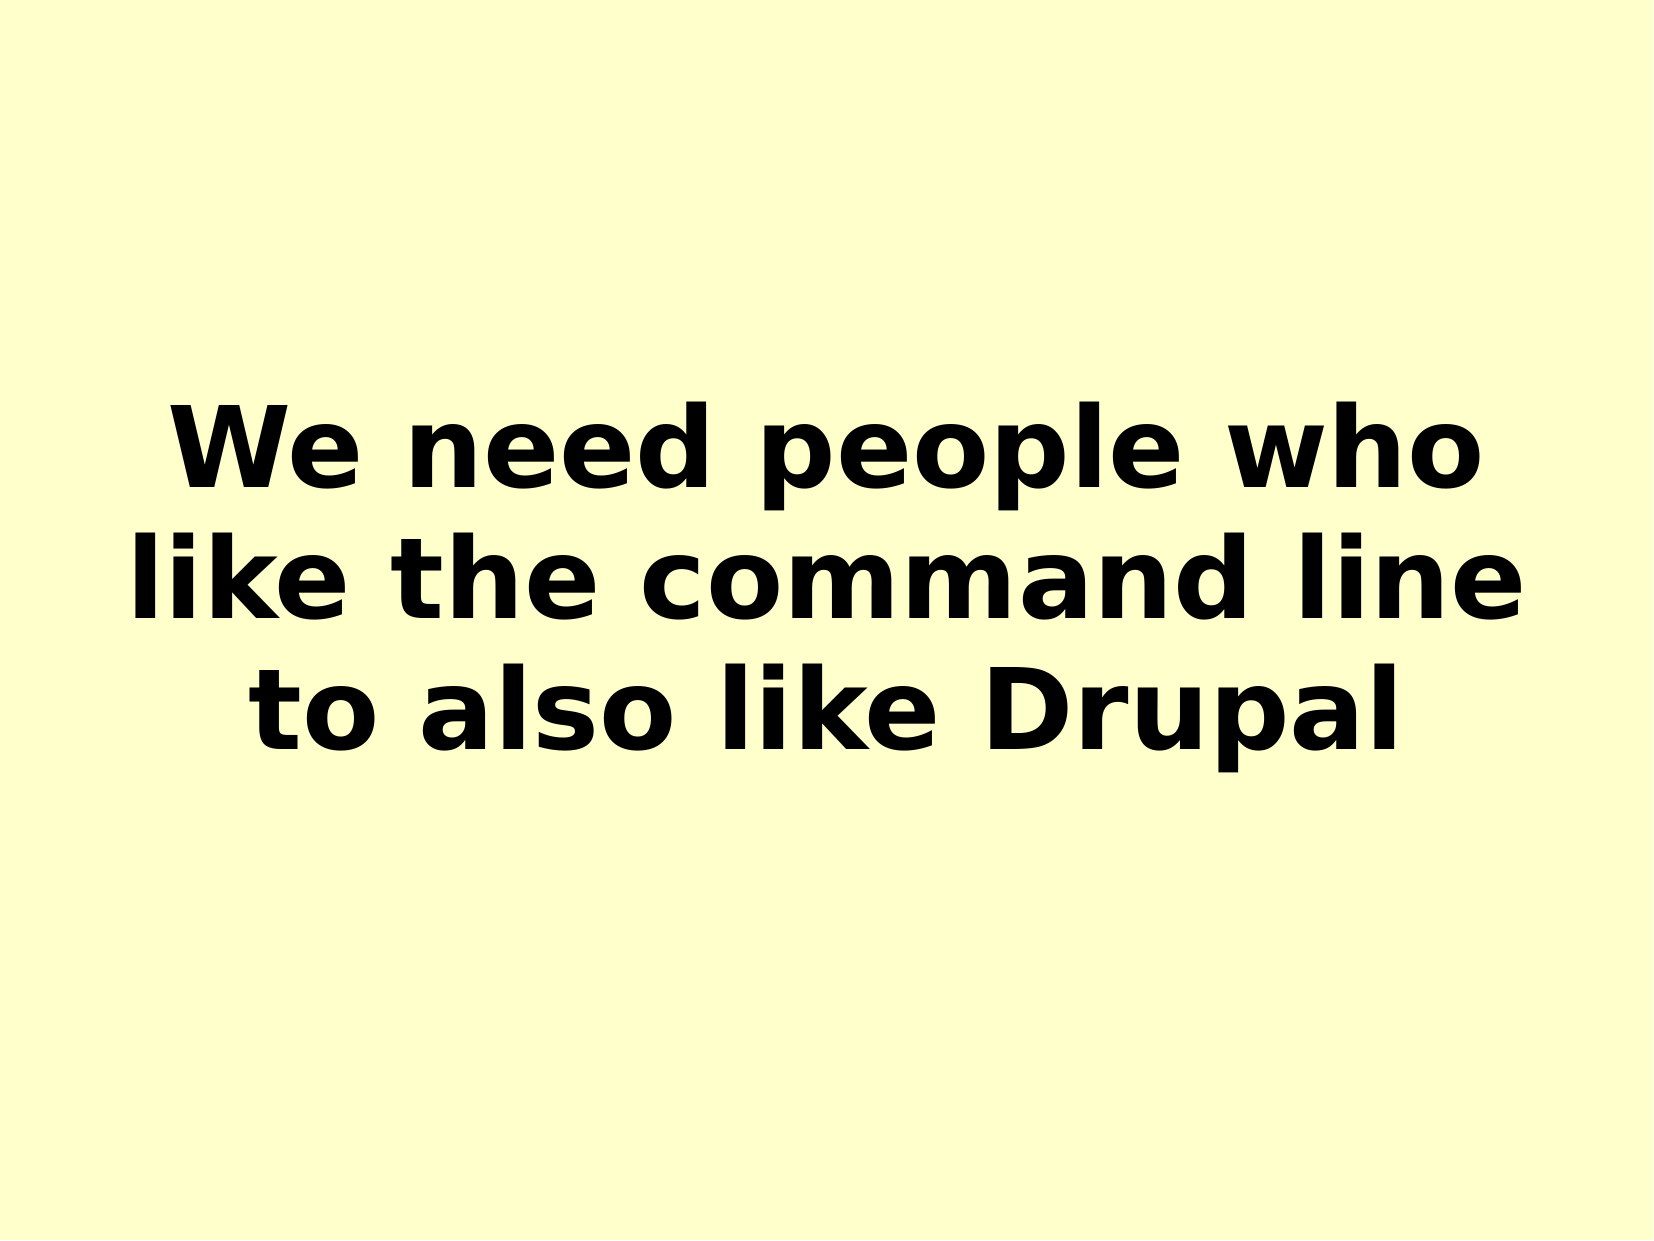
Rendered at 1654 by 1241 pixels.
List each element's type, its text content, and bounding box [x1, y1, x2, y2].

subtitle We need people who like the command line to also like Drupal [82, 49, 1571, 1109]
